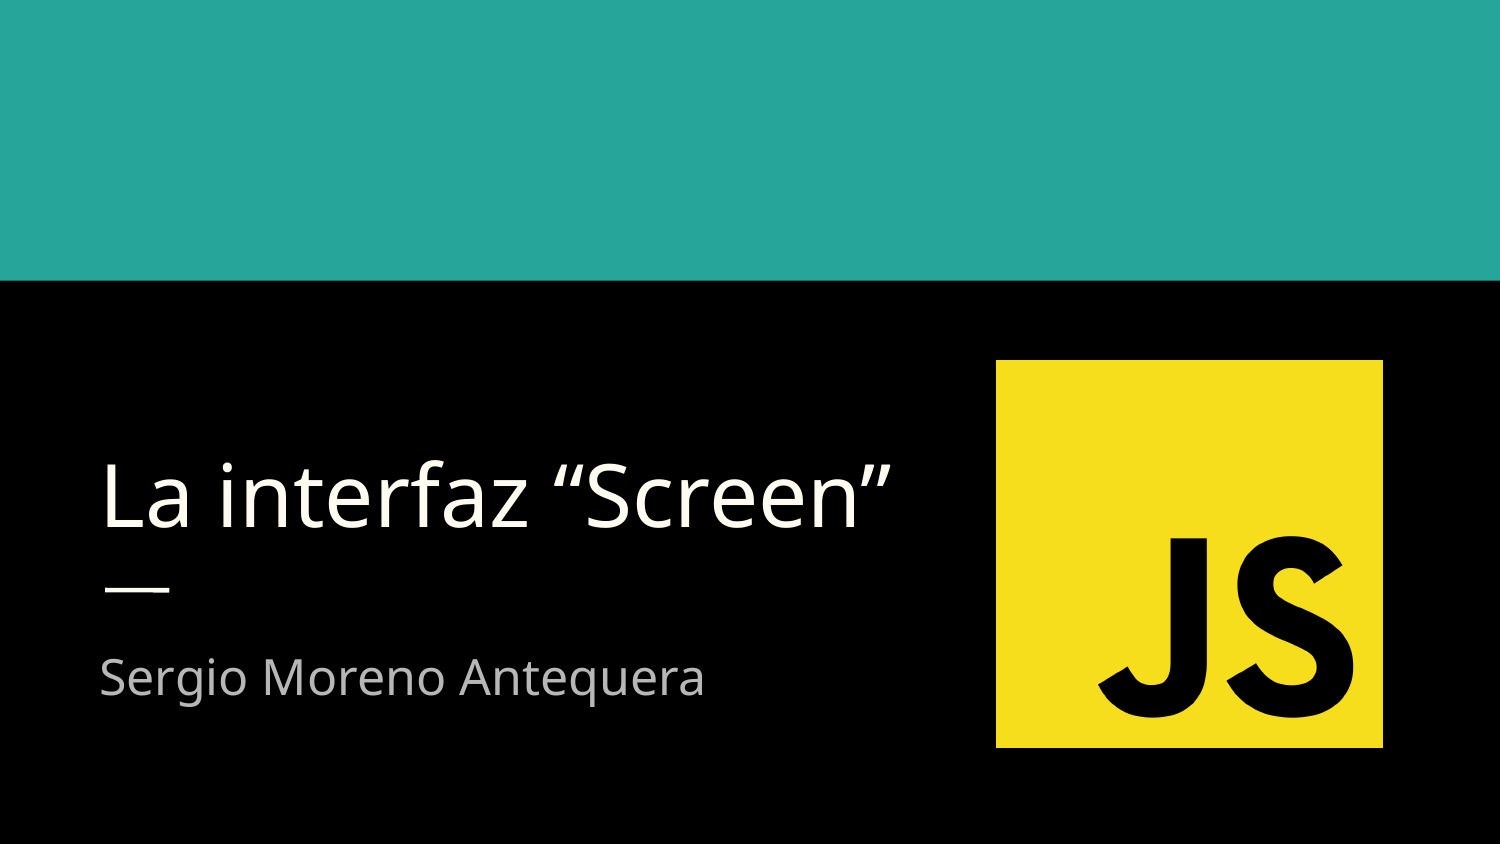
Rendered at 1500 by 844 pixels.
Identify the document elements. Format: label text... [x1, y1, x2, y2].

title La interfaz “Screen” [84, 310, 1416, 561]
subtitle Sergio Moreno Antequera [84, 630, 1416, 760]
picture [996, 360, 1383, 748]
